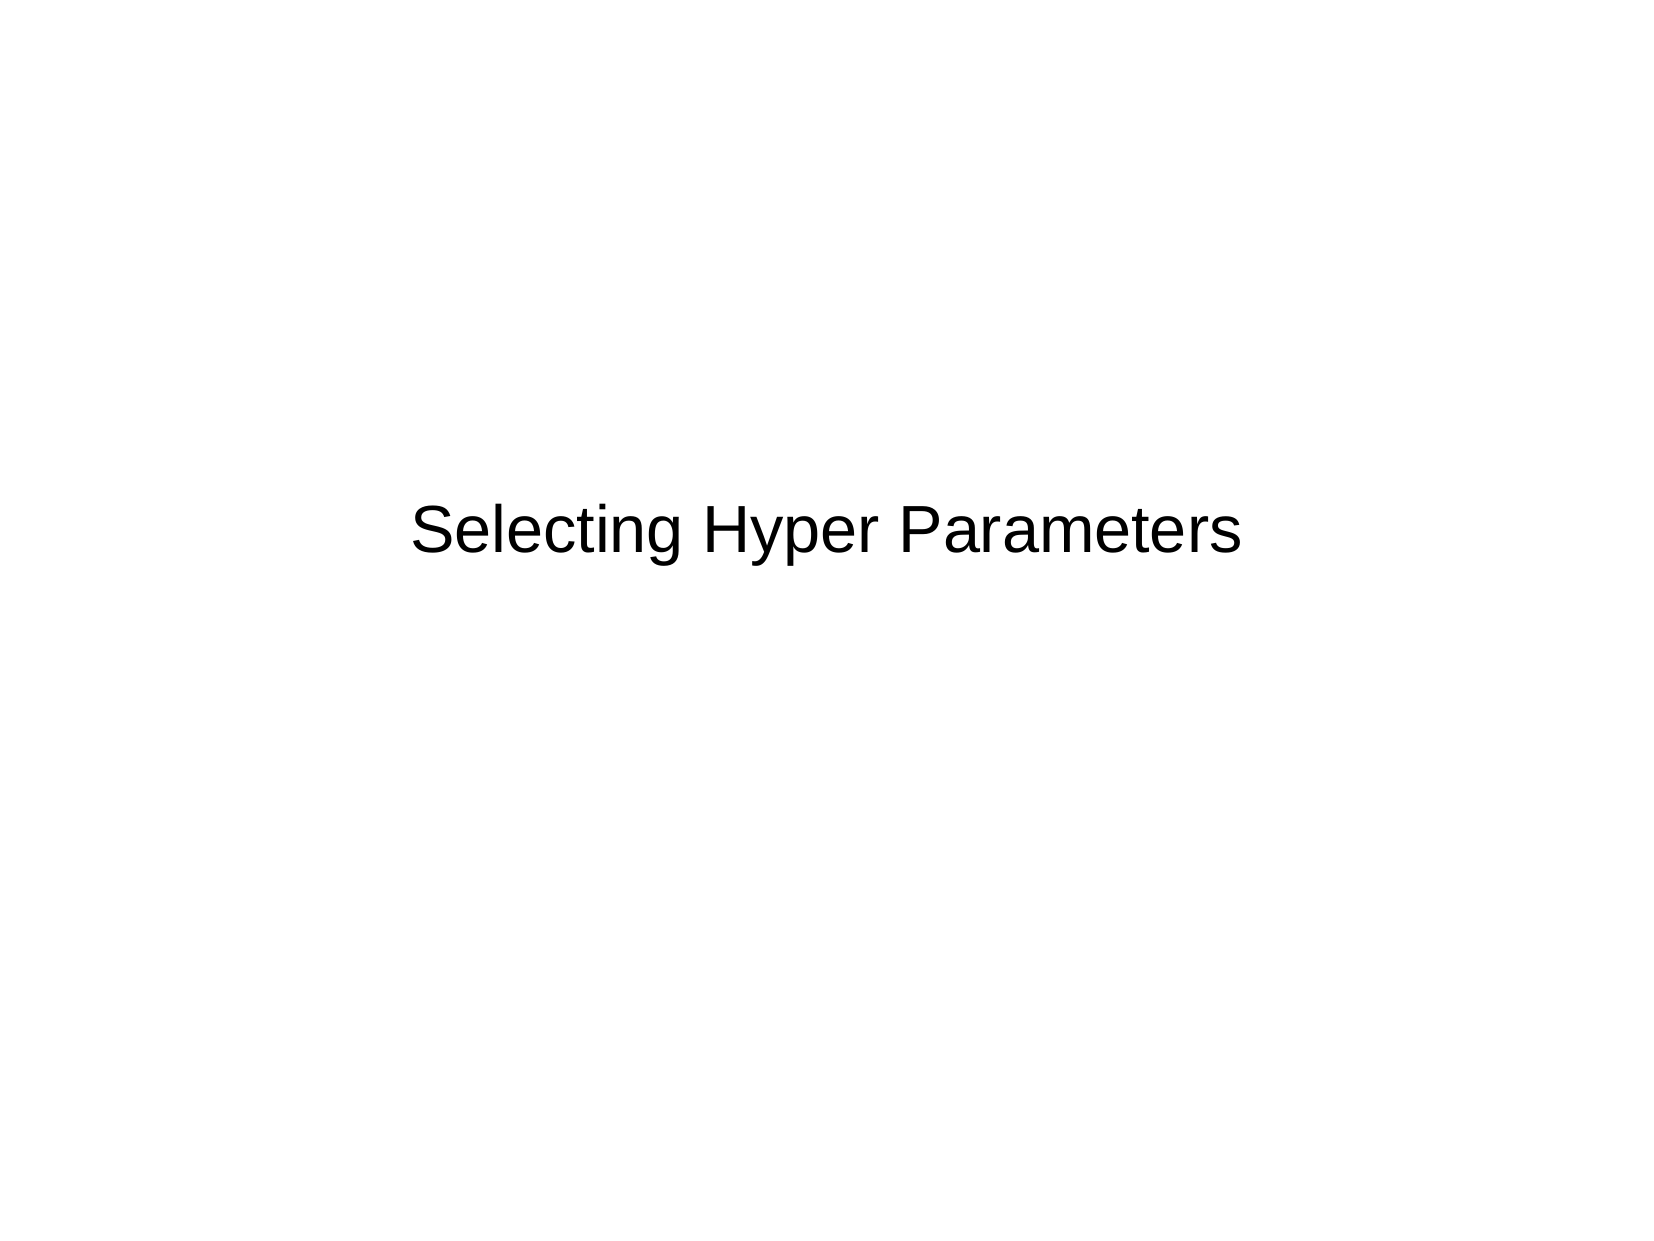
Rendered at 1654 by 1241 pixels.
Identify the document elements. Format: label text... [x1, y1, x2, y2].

subtitle Selecting Hyper Parameters [82, 49, 1571, 1010]
